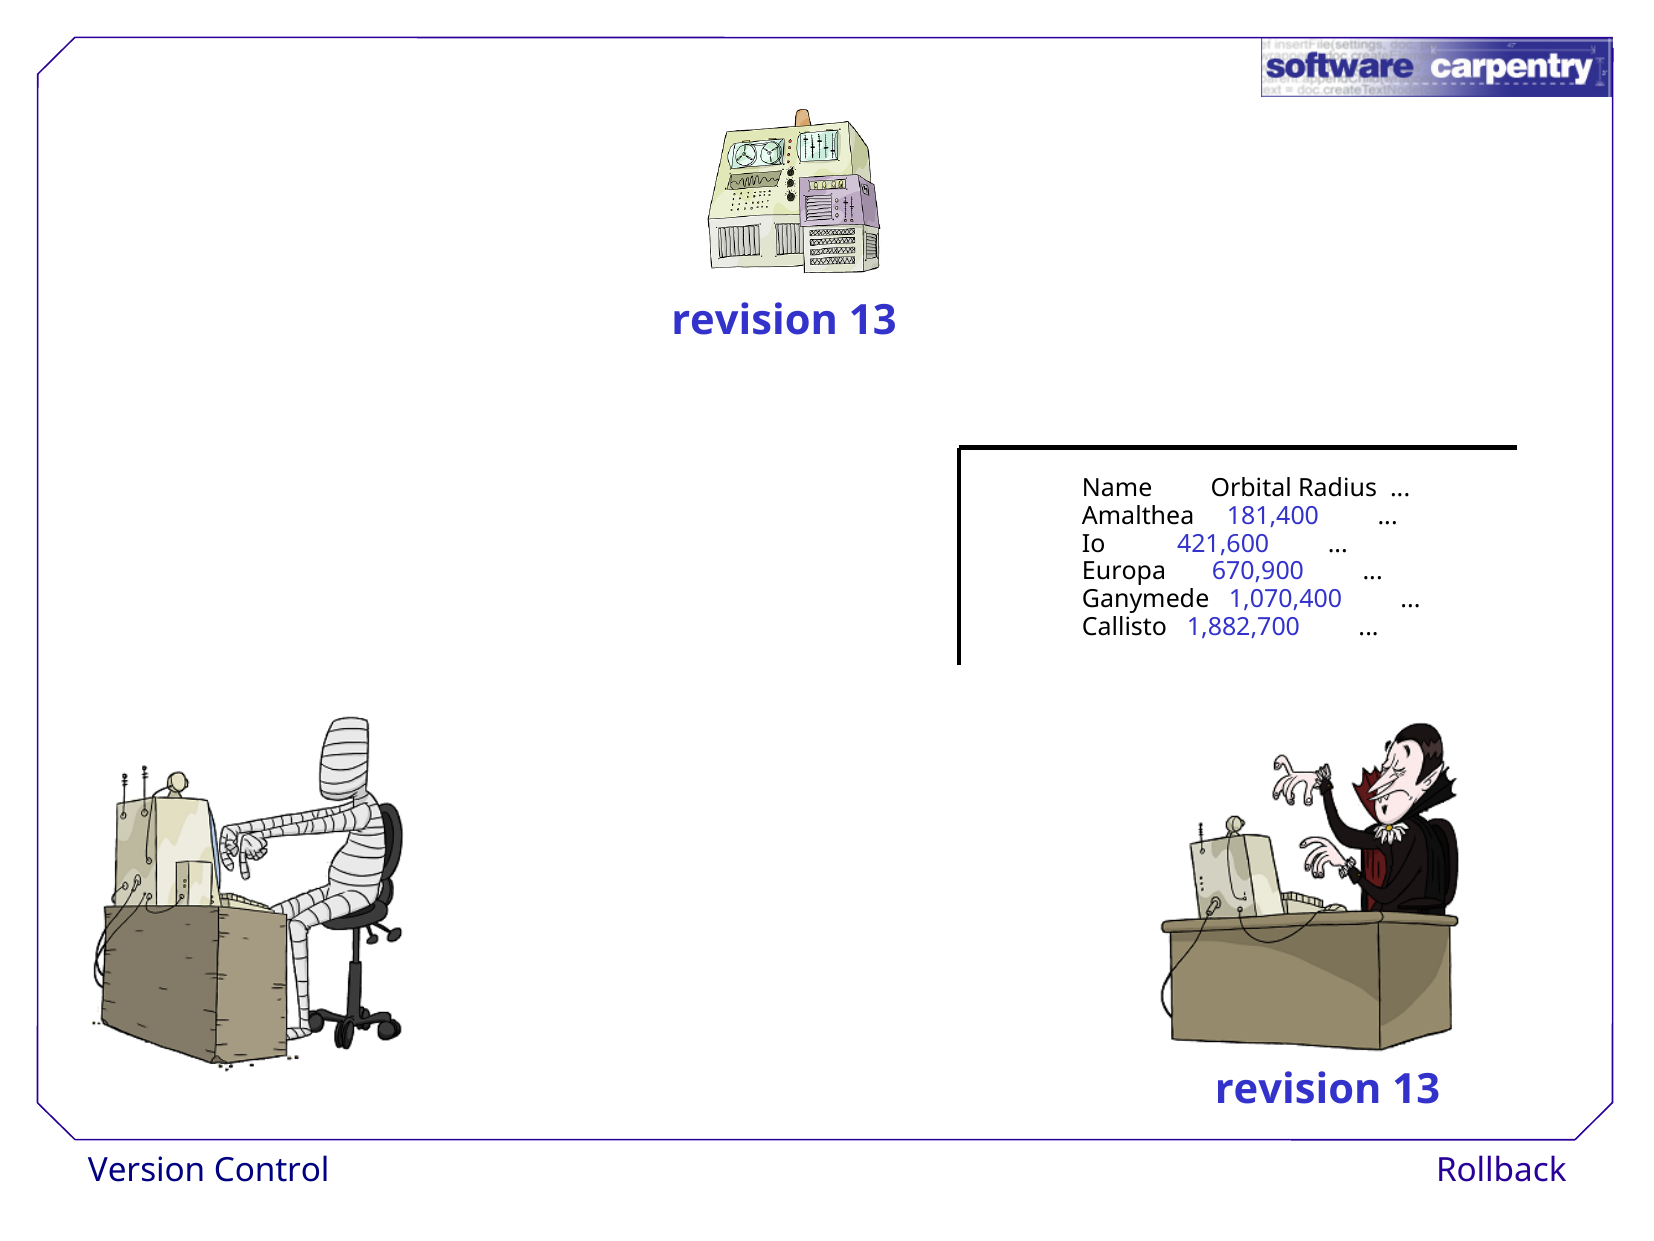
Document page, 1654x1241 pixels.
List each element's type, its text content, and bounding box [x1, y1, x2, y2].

text_box revision 13 [656, 289, 912, 352]
text_box Name Orbital Radius ... Amalthea 181,400 ... Io 421,600 ... Europa 670,900 ... Ganymede 1,070,400 ... Callisto 1,882,700 ... [1067, 466, 1436, 649]
picture [1261, 39, 1613, 97]
picture [42, 681, 472, 1095]
text_box revision 13 [1200, 1059, 1456, 1122]
picture [1148, 695, 1474, 1067]
picture [688, 90, 903, 286]
